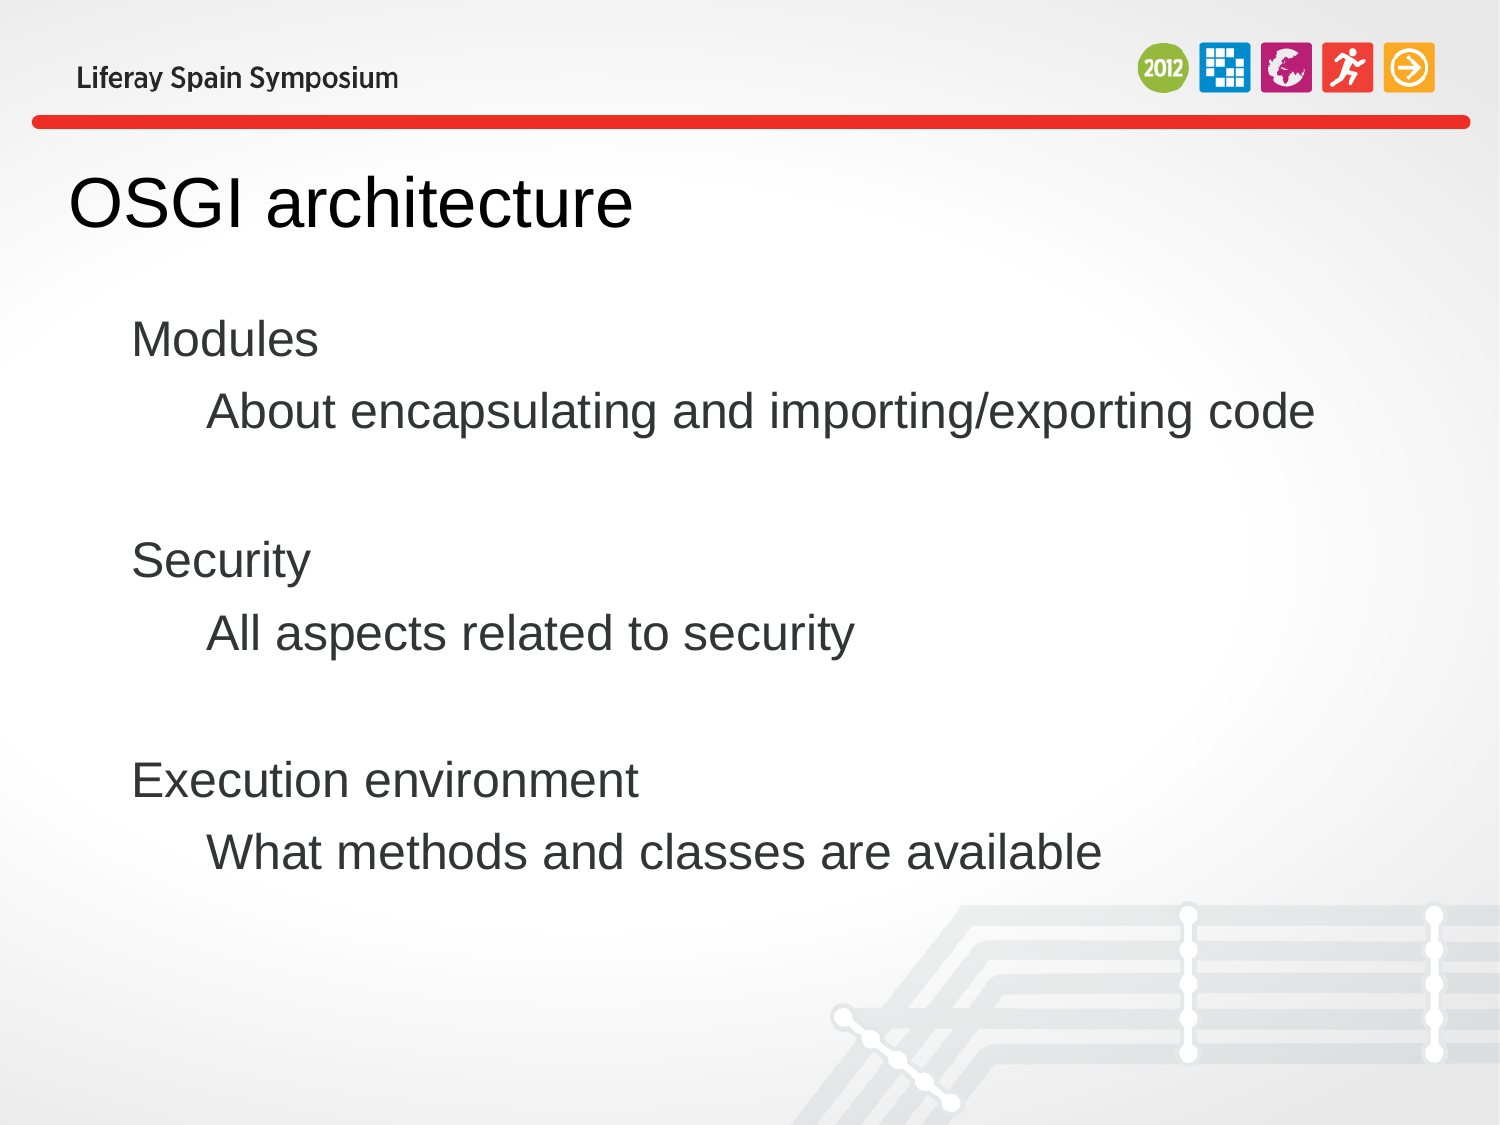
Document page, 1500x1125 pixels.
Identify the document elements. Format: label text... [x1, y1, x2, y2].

title OSGI architecture [62, 149, 1203, 299]
picture [0, 0, 1500, 1125]
list Modules About encapsulating and importing/exporting code Security All aspects related to security Execution environment What methods and classes are available [62, 299, 1463, 1125]
